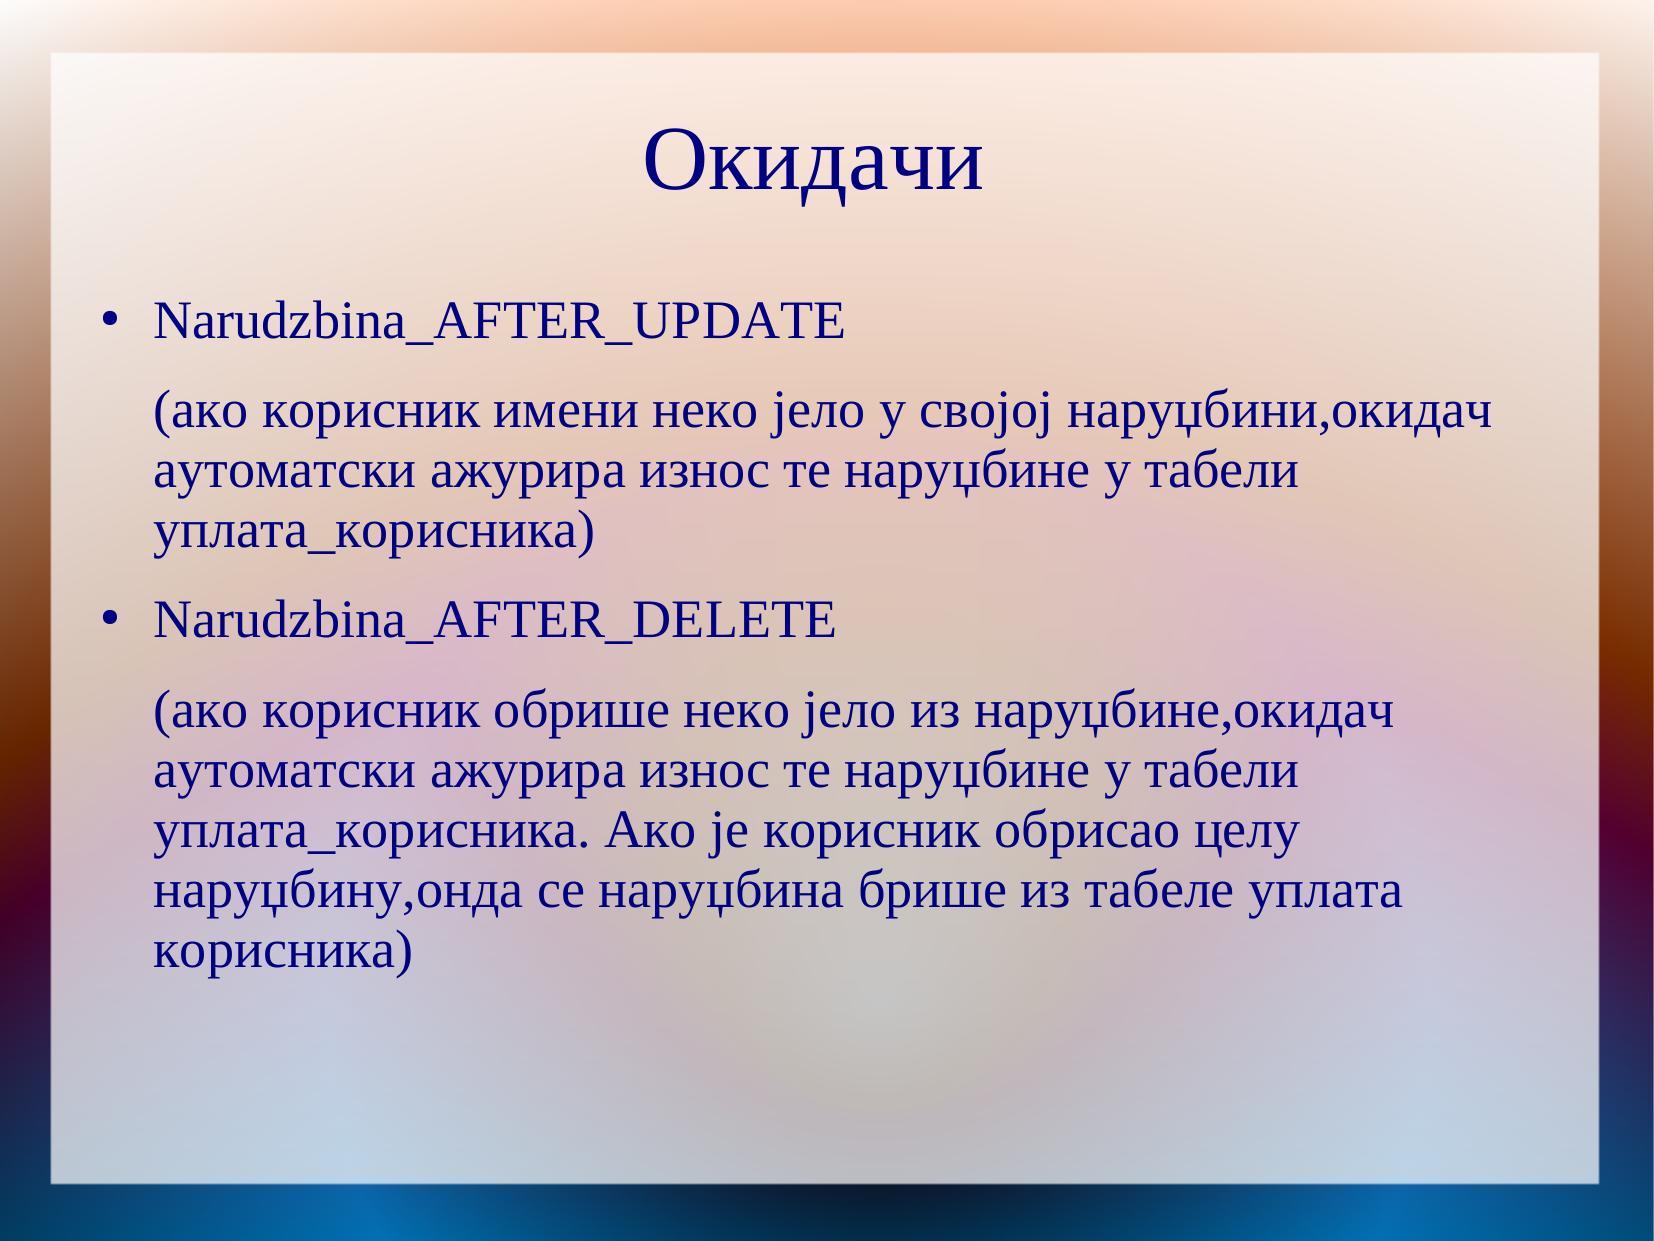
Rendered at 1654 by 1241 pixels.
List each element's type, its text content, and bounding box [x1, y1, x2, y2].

picture [0, 0, 1654, 1241]
list Narudzbina_AFTER_UPDATE (ако корисник имени неко јело у својој наруџбини,окидач аутоматски ажурира износ те наруџбине у табели уплата_корисника) Narudzbina_AFTER_DELETE (ако корисник обрише неко јело из наруџбине,окидач аутоматски ажурира износ те наруџбине у табели уплата_корисника. Ако је корисник обрисао целу наруџбину,онда се наруџбина брише из табеле уплата корисника) [82, 290, 1571, 1034]
title Окидачи [82, 55, 1571, 263]
